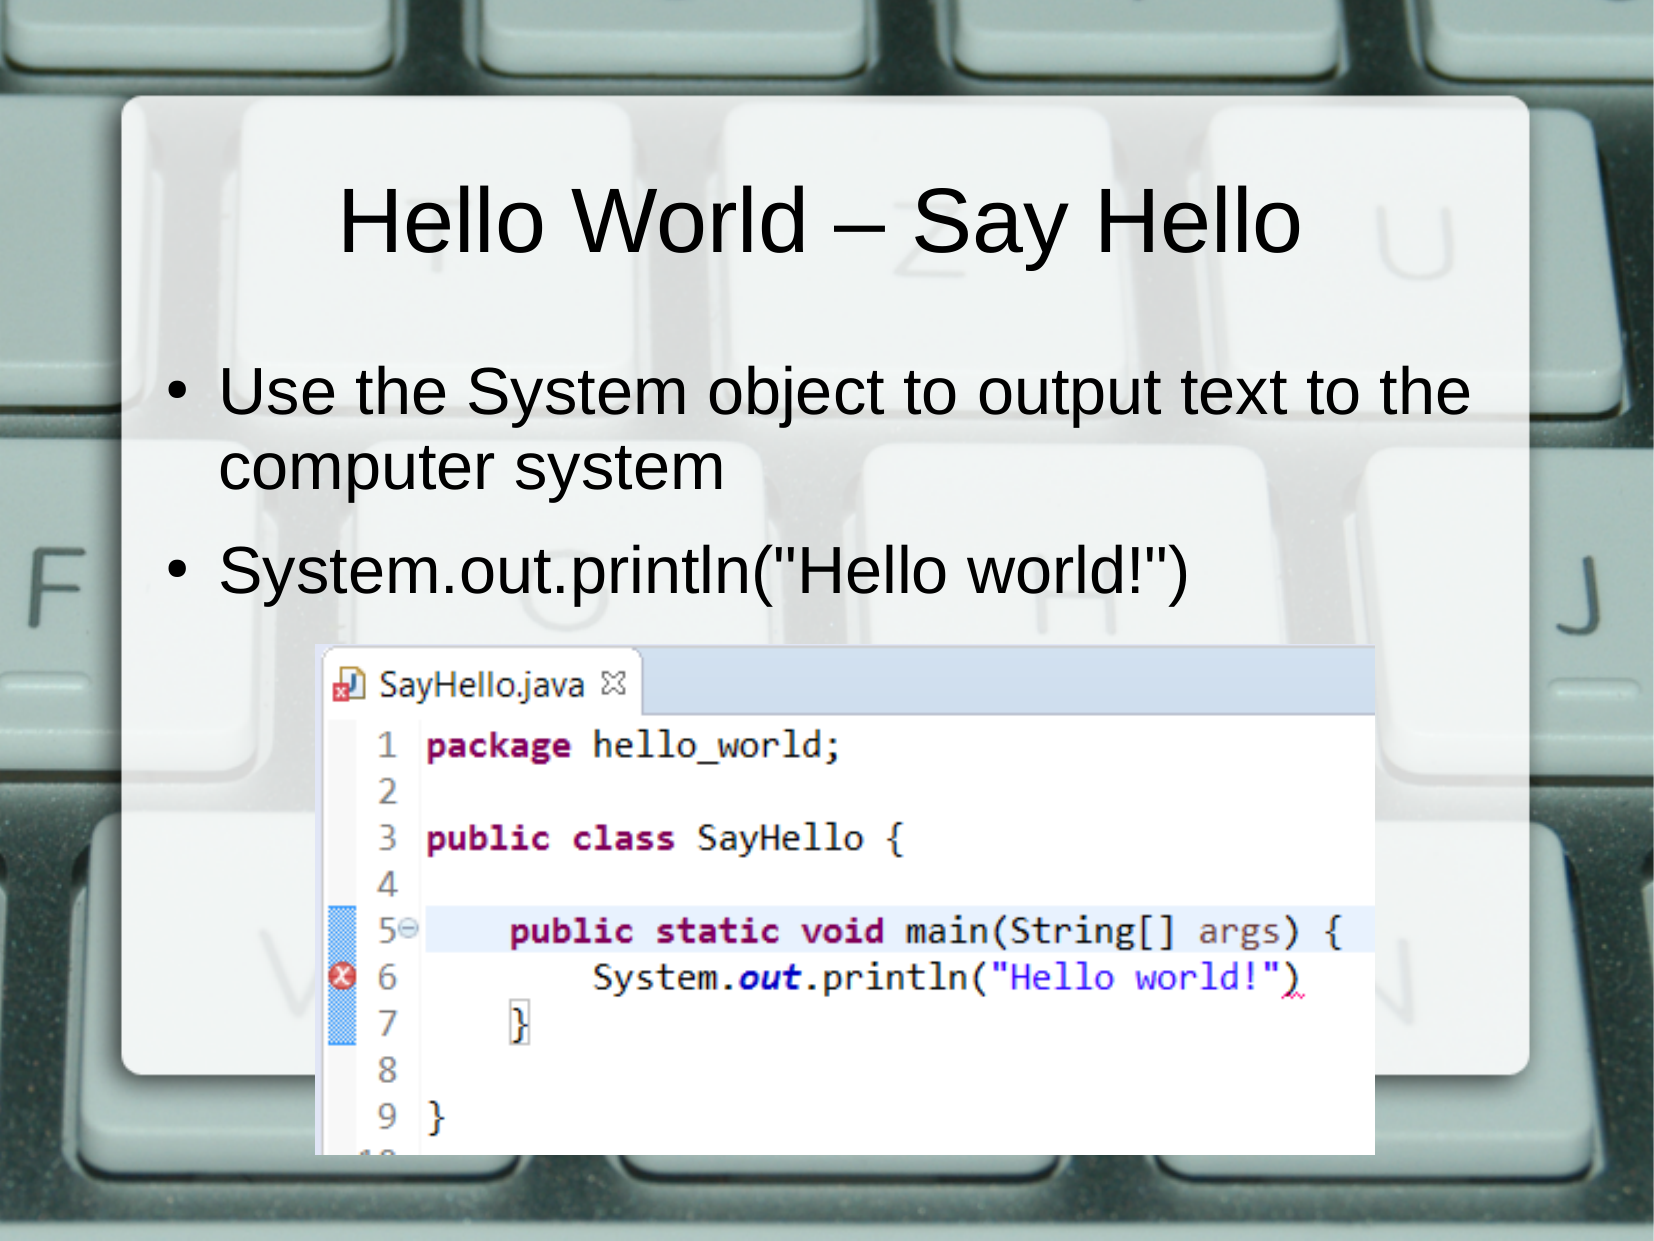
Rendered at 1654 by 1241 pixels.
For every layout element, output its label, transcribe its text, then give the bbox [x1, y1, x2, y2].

picture [0, 0, 1654, 1241]
list Use the System object to output text to the computer system System.out.println("Hello world!") [147, 354, 1506, 1063]
title Hello World – Say Hello [135, 117, 1506, 325]
